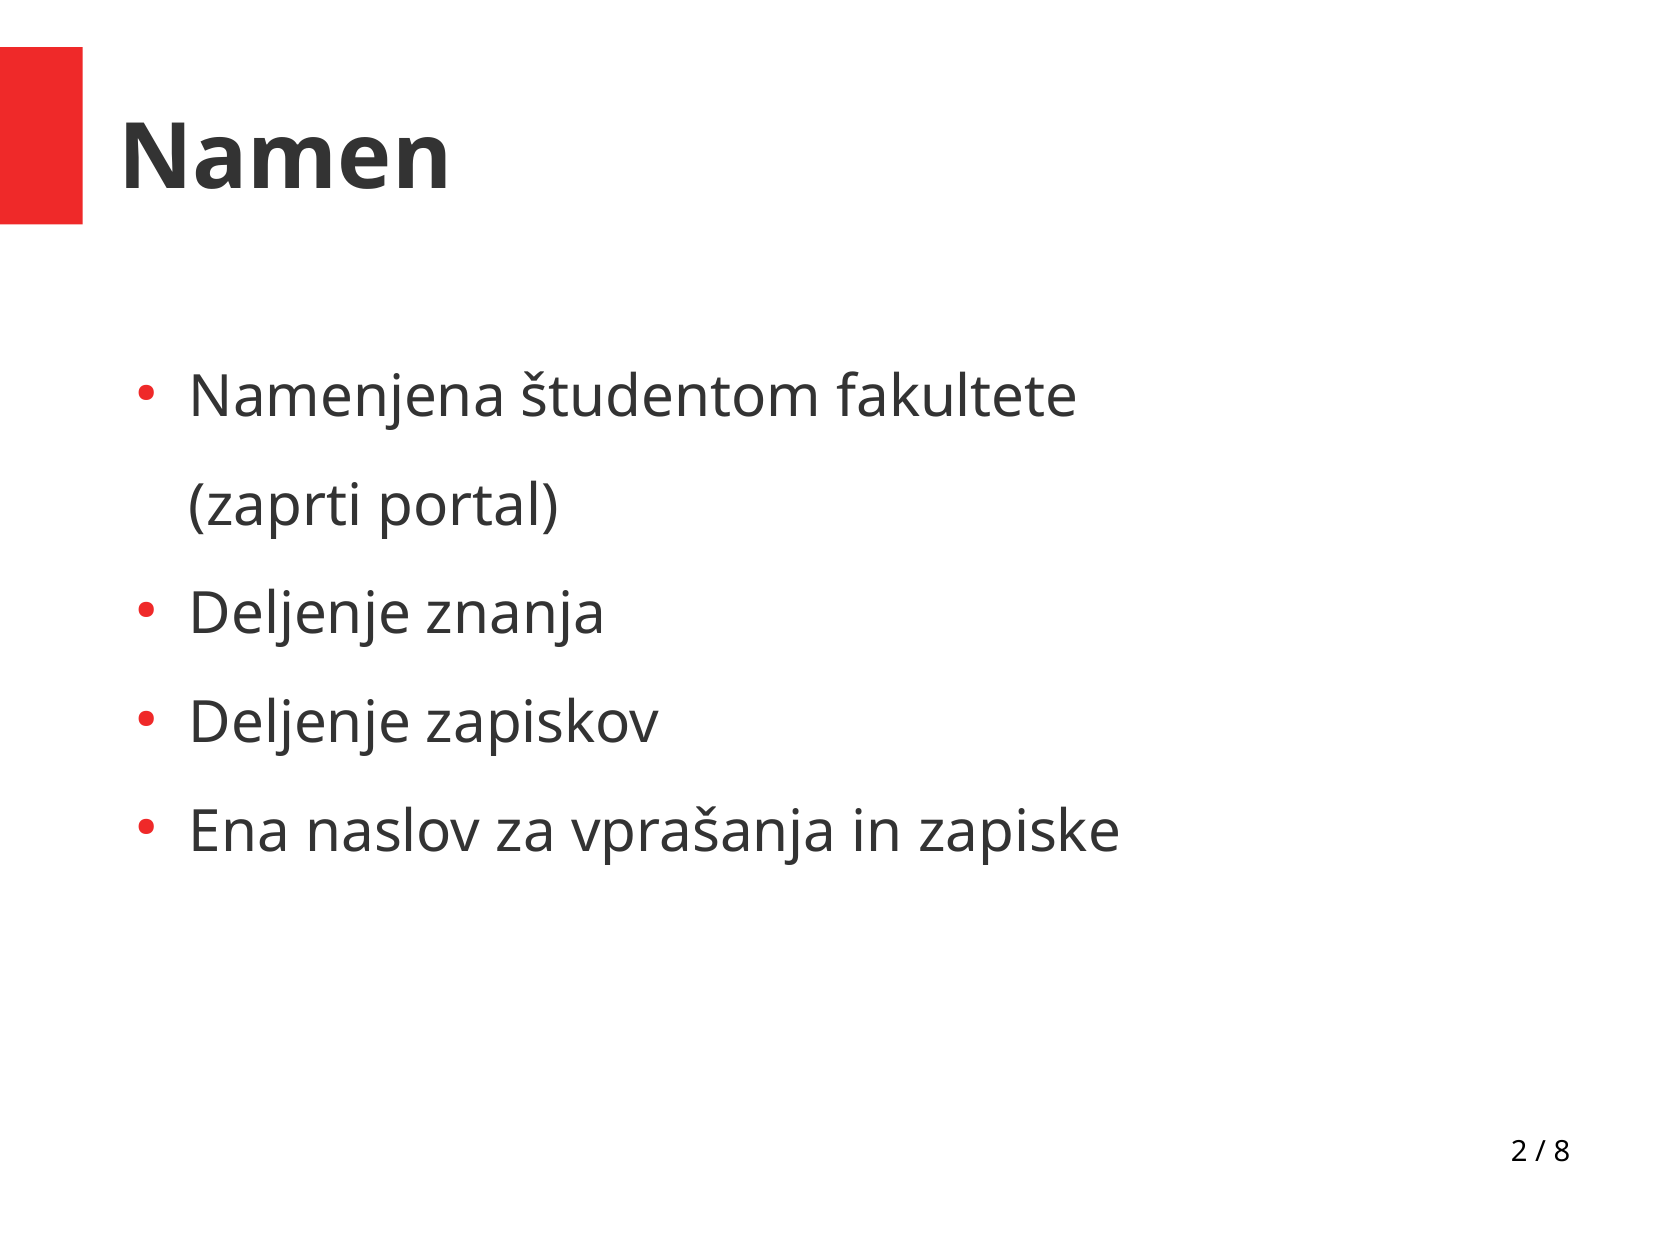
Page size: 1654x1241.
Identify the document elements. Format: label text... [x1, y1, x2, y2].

list Namenjena študentom fakultete (zaprti portal) Deljenje znanja Deljenje zapiskov Ena naslov za vprašanja in zapiske [118, 354, 1535, 1074]
title Namen [118, 49, 1571, 257]
